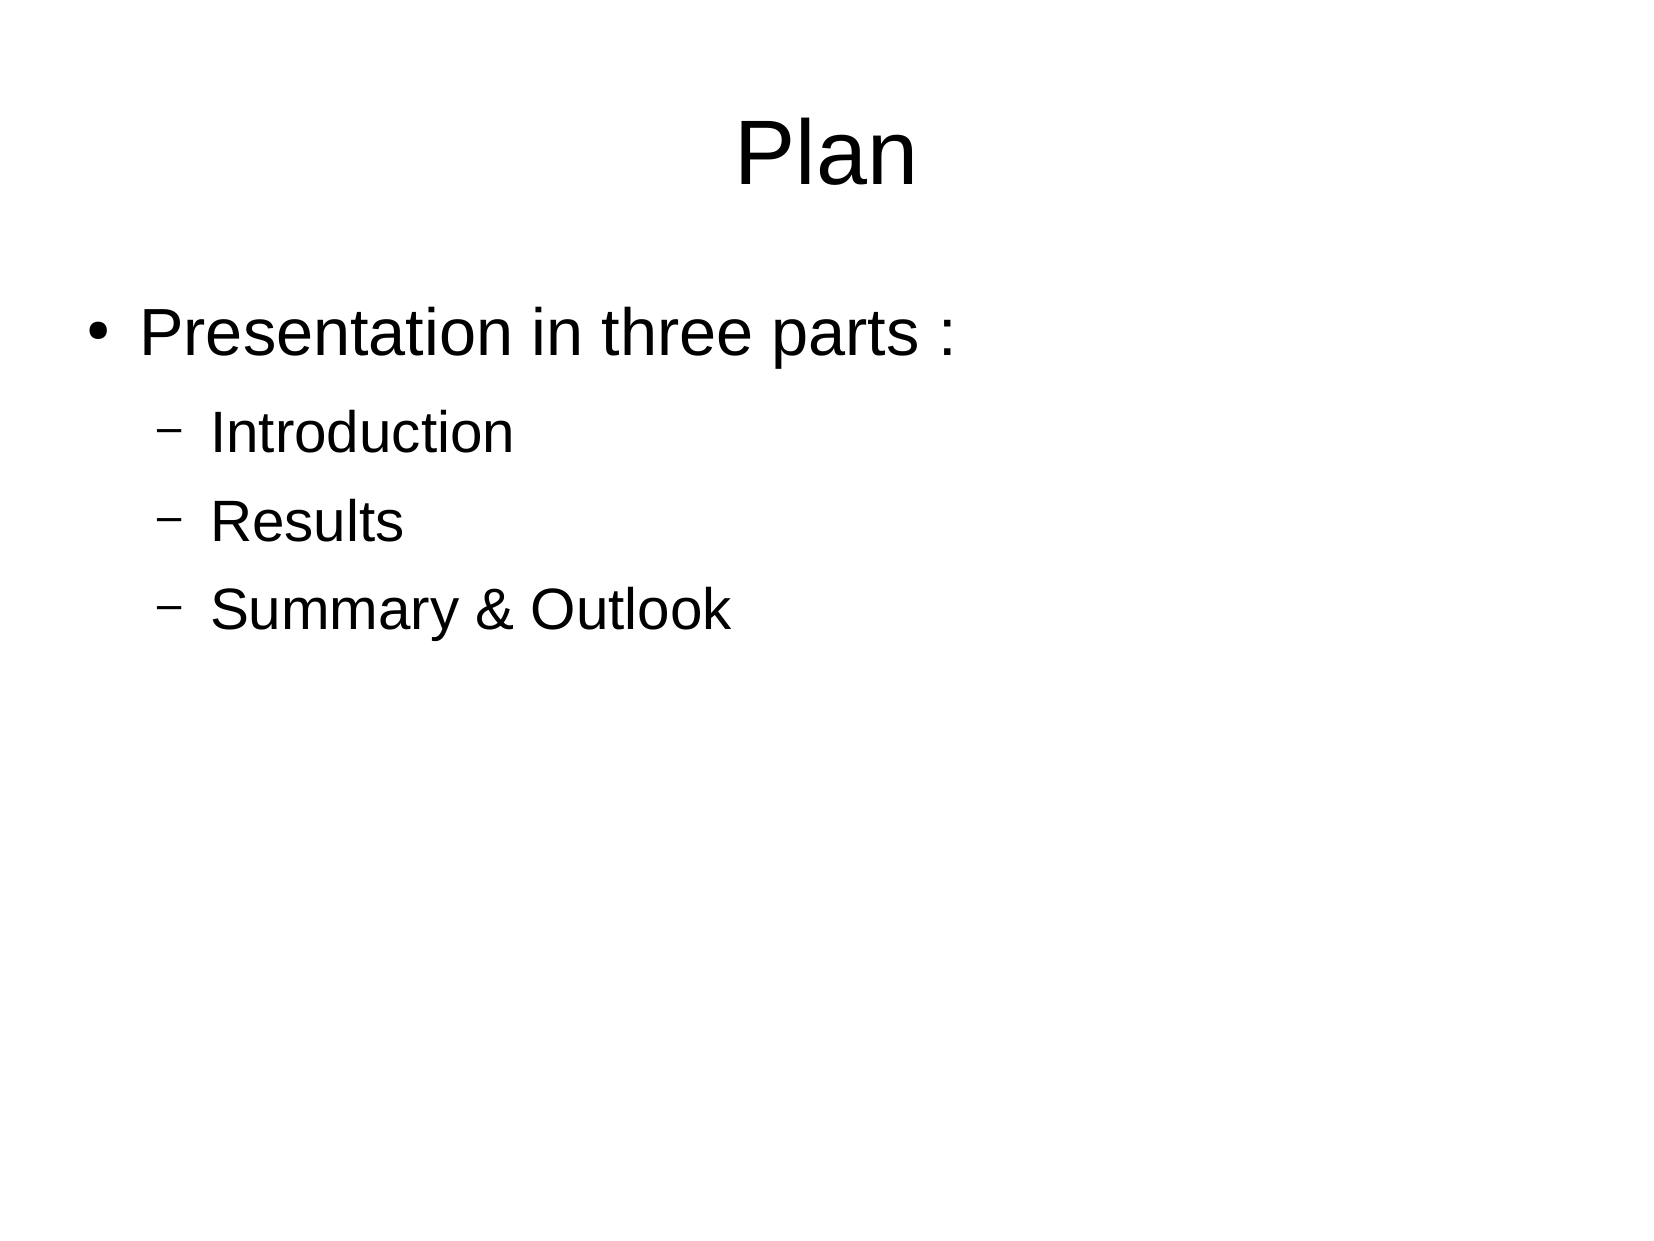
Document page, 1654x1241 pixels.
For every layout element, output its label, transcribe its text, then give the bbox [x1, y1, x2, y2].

list Presentation in three parts : Introduction Results Summary & Outlook [68, 295, 1524, 1015]
title Plan [82, 49, 1571, 257]
